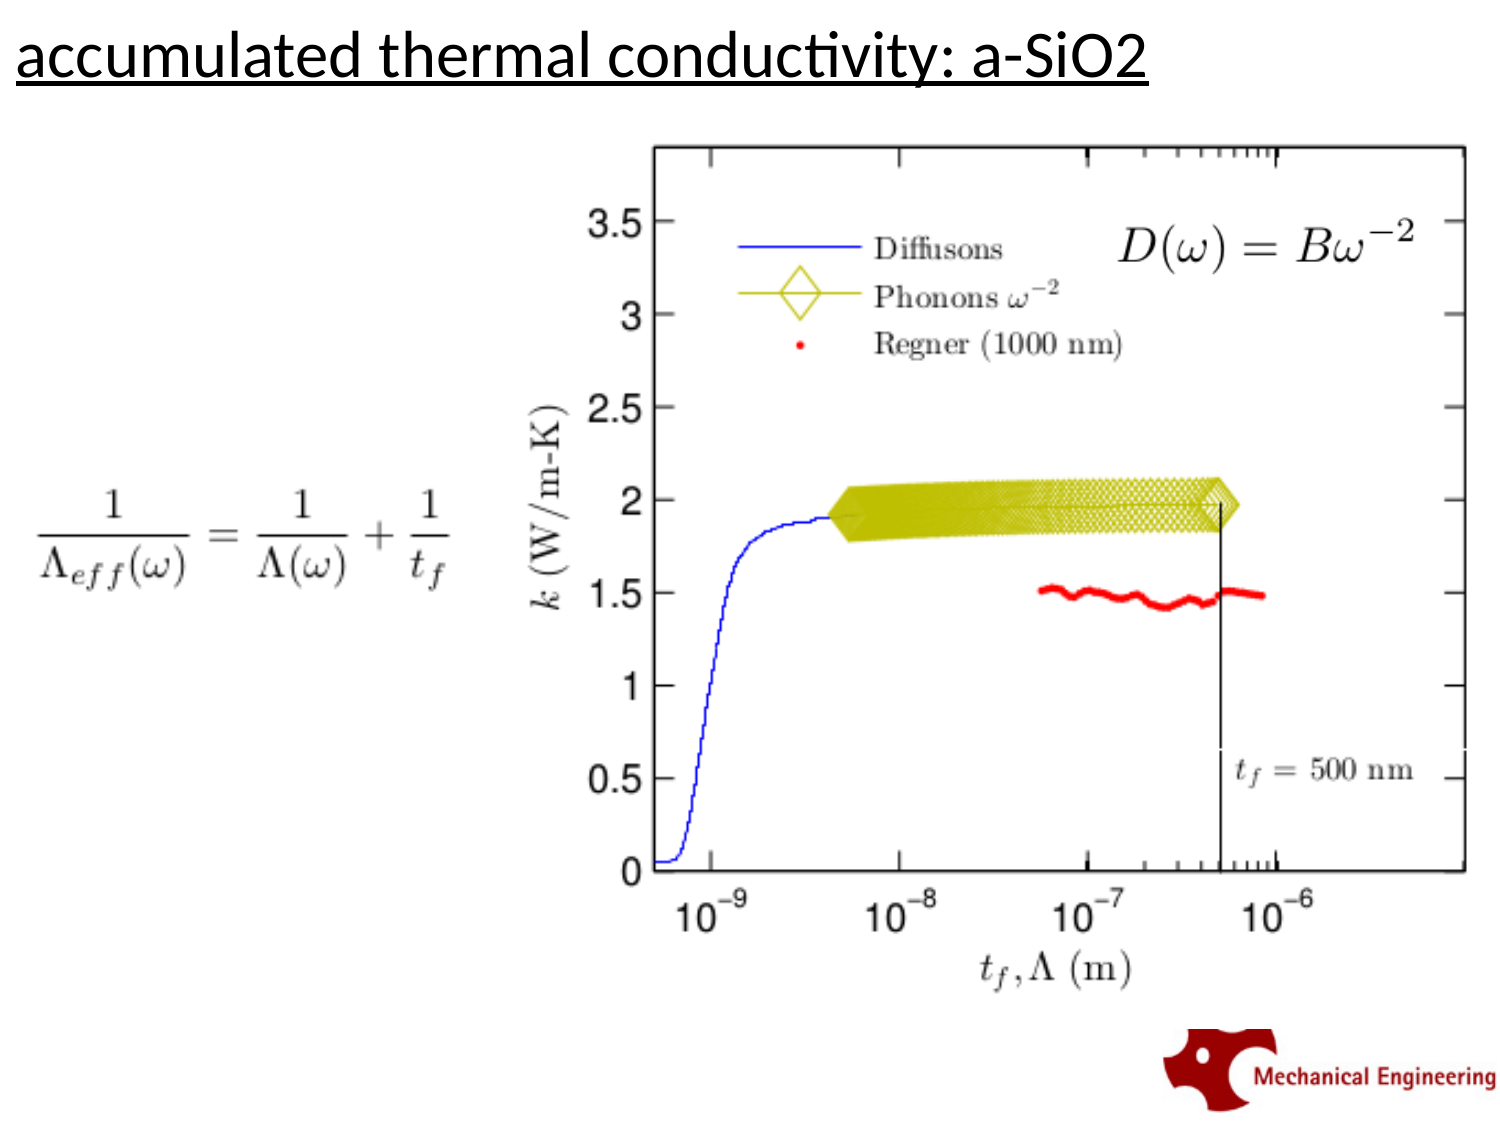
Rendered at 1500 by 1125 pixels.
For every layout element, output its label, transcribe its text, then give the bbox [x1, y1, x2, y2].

title accumulated thermal conductivity: a-SiO2 [0, 0, 1500, 145]
picture [491, 145, 1500, 1113]
picture [7, 464, 453, 637]
